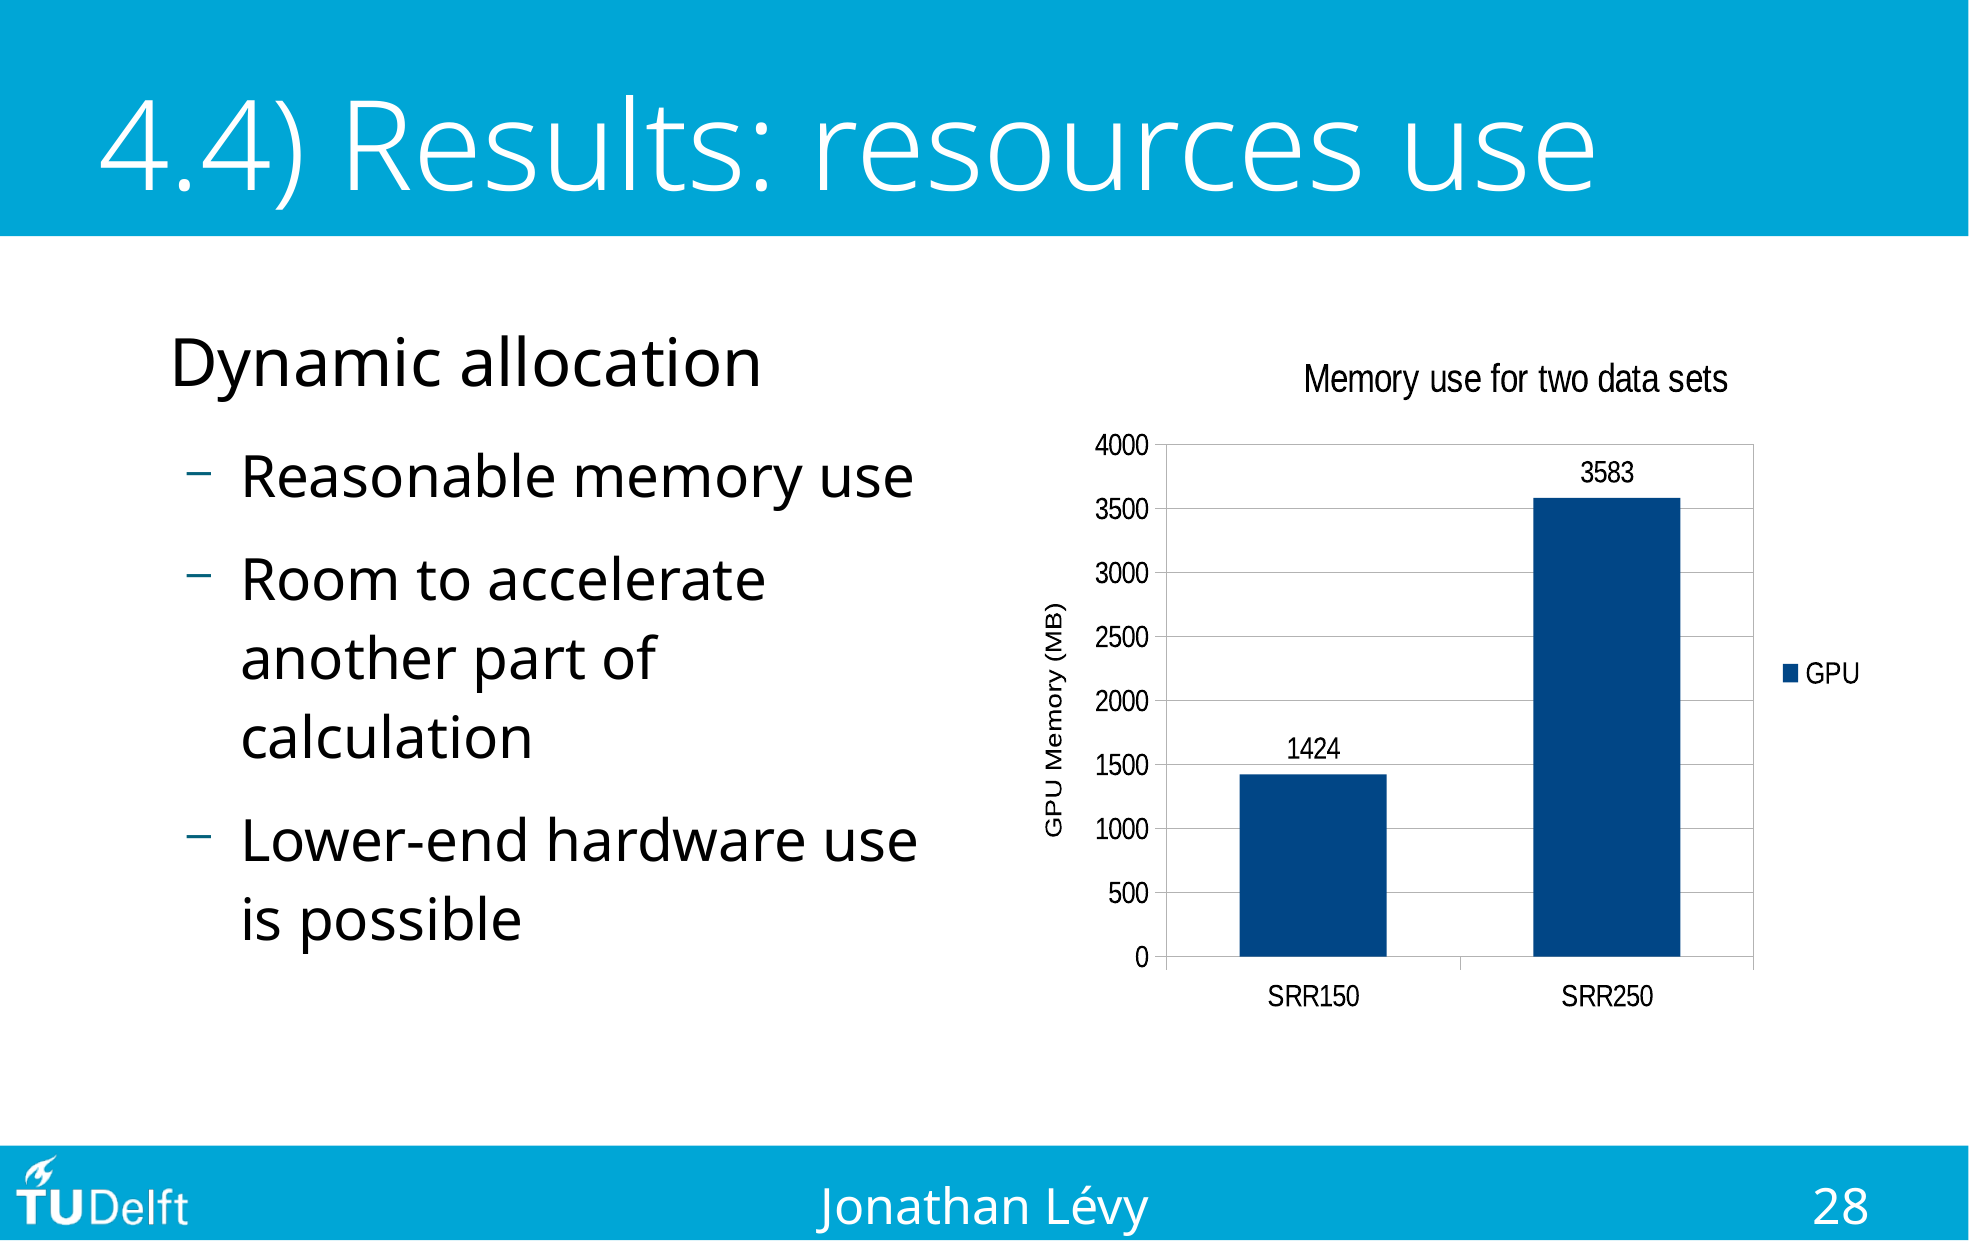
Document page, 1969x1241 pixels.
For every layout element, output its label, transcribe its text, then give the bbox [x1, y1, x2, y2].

list Dynamic allocation Reasonable memory use Room to accelerate another part of calculation Lower-end hardware use is possible [98, 315, 958, 1081]
title 4.4) Results: resources use [98, 19, 1870, 227]
picture [1001, 318, 1861, 1028]
